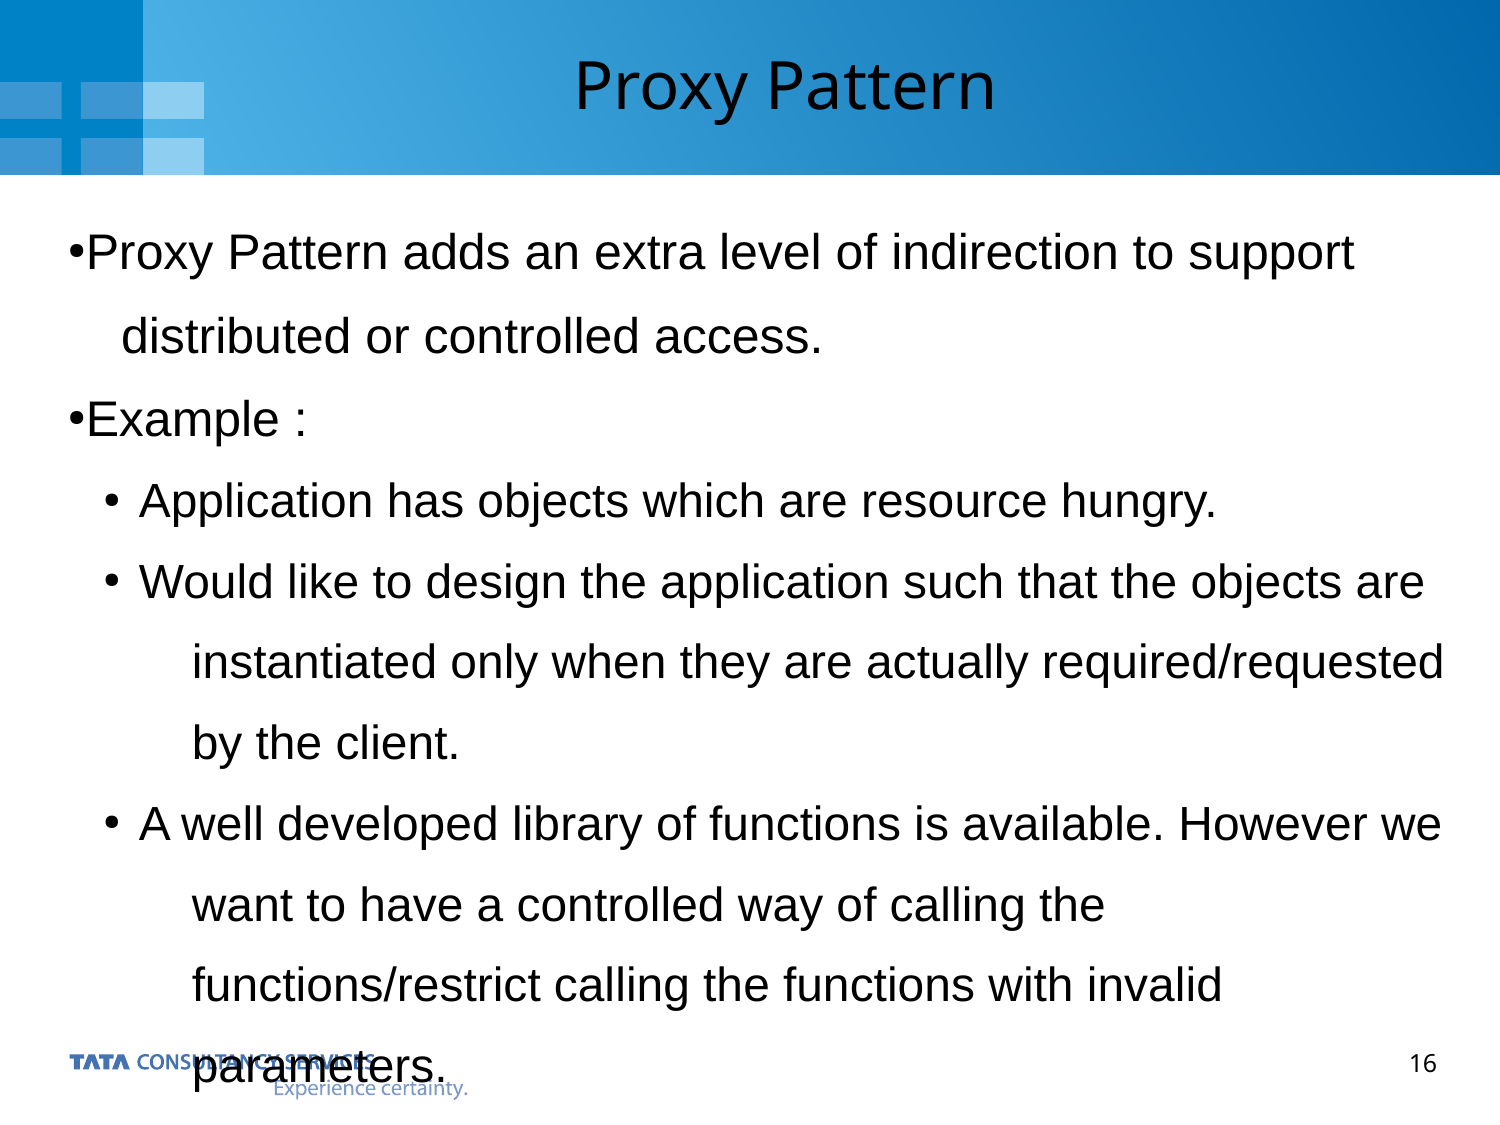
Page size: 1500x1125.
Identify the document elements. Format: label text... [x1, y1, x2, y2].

text_box Proxy Pattern [224, 11, 1347, 154]
text_box Proxy Pattern adds an extra level of indirection to support distributed or controlled access. Example : Application has objects which are resource hungry. Would like to design the application such that the objects are instantiated only when they are actually required/requested by the client. A well developed library of functions is available. However we want to have a controlled way of calling the functions/restrict calling the functions with invalid parameters. [35, 188, 1465, 1067]
